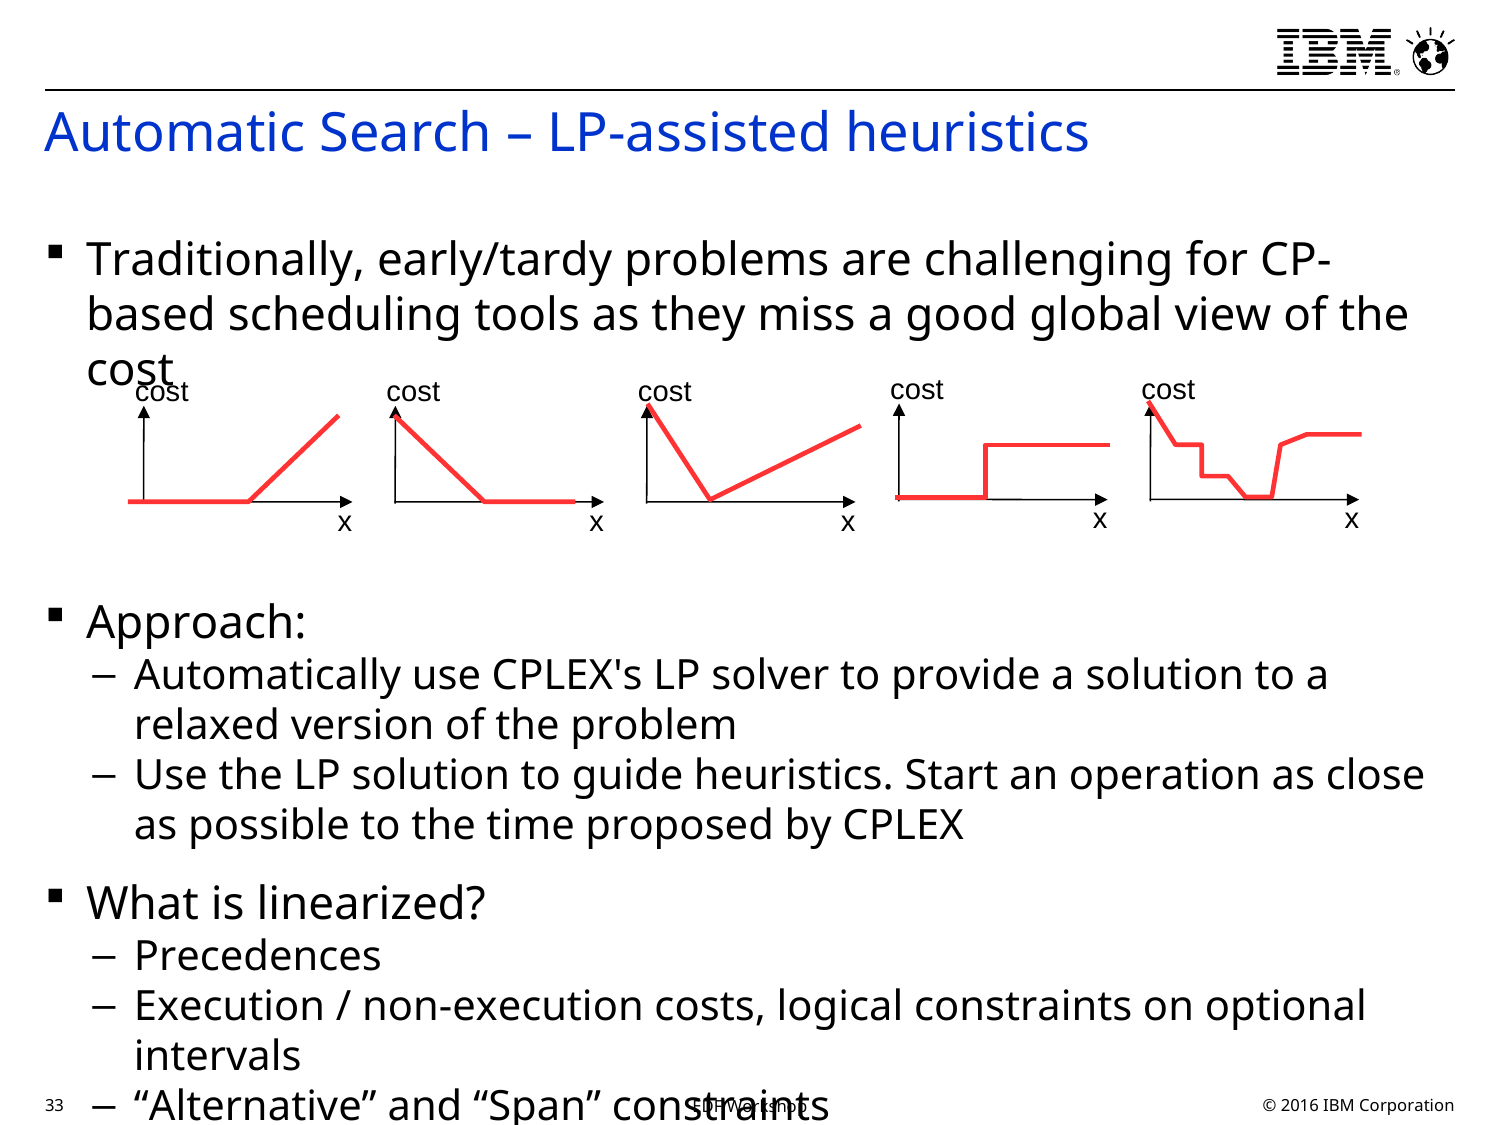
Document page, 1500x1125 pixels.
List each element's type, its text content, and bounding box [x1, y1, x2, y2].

text_box cost [1126, 362, 1211, 414]
text_box x [574, 494, 620, 545]
text_box cost [623, 365, 707, 416]
text_box cost [371, 365, 456, 416]
text_box x [1078, 491, 1123, 543]
list Traditionally, early/tardy problems are challenging for CP-based scheduling tools as they miss a good global view of the cost Approach: Automatically use CPLEX's LP solver to provide a solution to a relaxed version of the problem Use the LP solution to guide heuristics. Start an operation as close as possible to the time proposed by CPLEX What is linearized? Precedences Execution / non-execution costs, logical constraints on optional intervals “Alternative” and “Span” constraints Cost function terms which are functions of start/end times [29, 222, 1455, 1082]
text_box x [826, 494, 871, 545]
text_box x [322, 494, 368, 545]
title Automatic Search – LP-assisted heuristics [29, 97, 1455, 203]
text_box x [1329, 491, 1375, 543]
picture [1260, 10, 1468, 90]
text_box cost [119, 365, 204, 416]
text_box cost [875, 362, 959, 414]
